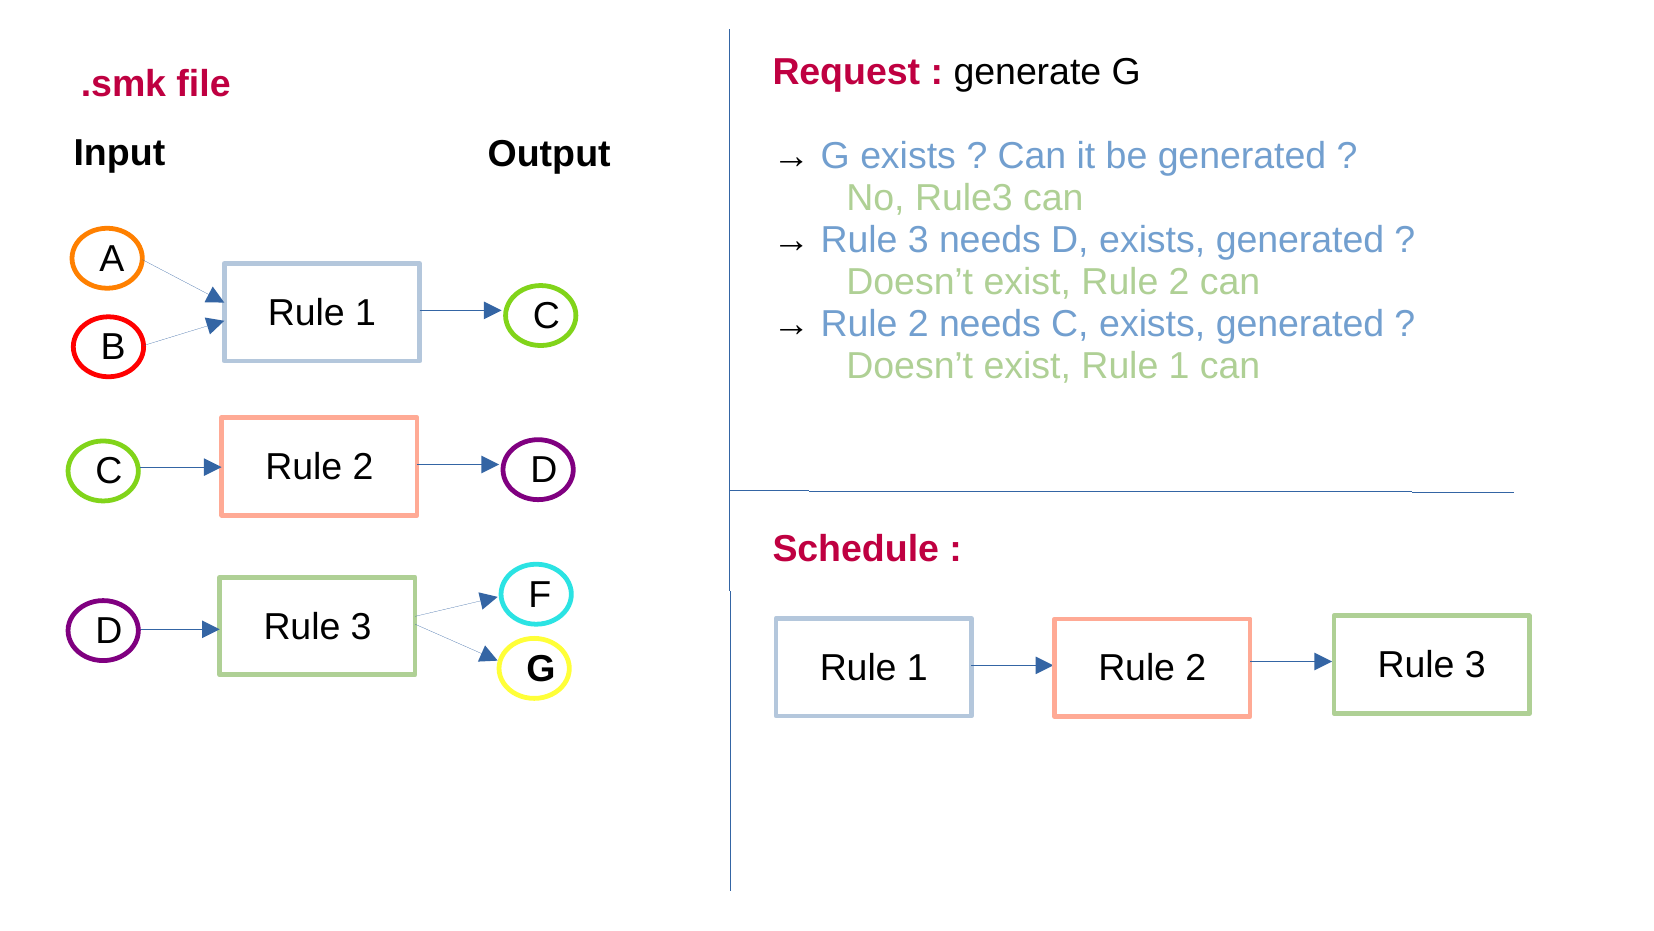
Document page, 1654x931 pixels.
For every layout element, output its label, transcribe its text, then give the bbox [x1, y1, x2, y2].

text_box Rule 3 [219, 577, 416, 675]
text_box Rule 2 [221, 417, 418, 516]
text_box Rule 2 [1054, 618, 1251, 717]
text_box F [501, 564, 572, 625]
text_box Input [58, 124, 205, 182]
text_box Request : generate G → G exists ? Can it be generated ? No, Rule3 can → Rule 3 needs D, exists, generated ? Doesn’t exist, Rule 2 can → Rule 2 needs C, exists, generated ? Doesn’t exist, Rule 1 can [757, 42, 1495, 520]
text_box G [499, 638, 570, 699]
text_box A [71, 228, 143, 289]
text_box Rule 1 [224, 263, 420, 362]
text_box Schedule : [757, 519, 1156, 577]
text_box Output [472, 125, 628, 225]
text_box B [73, 316, 144, 377]
text_box C [505, 285, 576, 346]
text_box D [68, 600, 139, 661]
text_box Rule 1 [776, 618, 972, 717]
text_box C [68, 440, 139, 501]
text_box .smk file [66, 54, 465, 112]
text_box Rule 3 [1333, 615, 1530, 714]
text_box D [502, 439, 574, 500]
